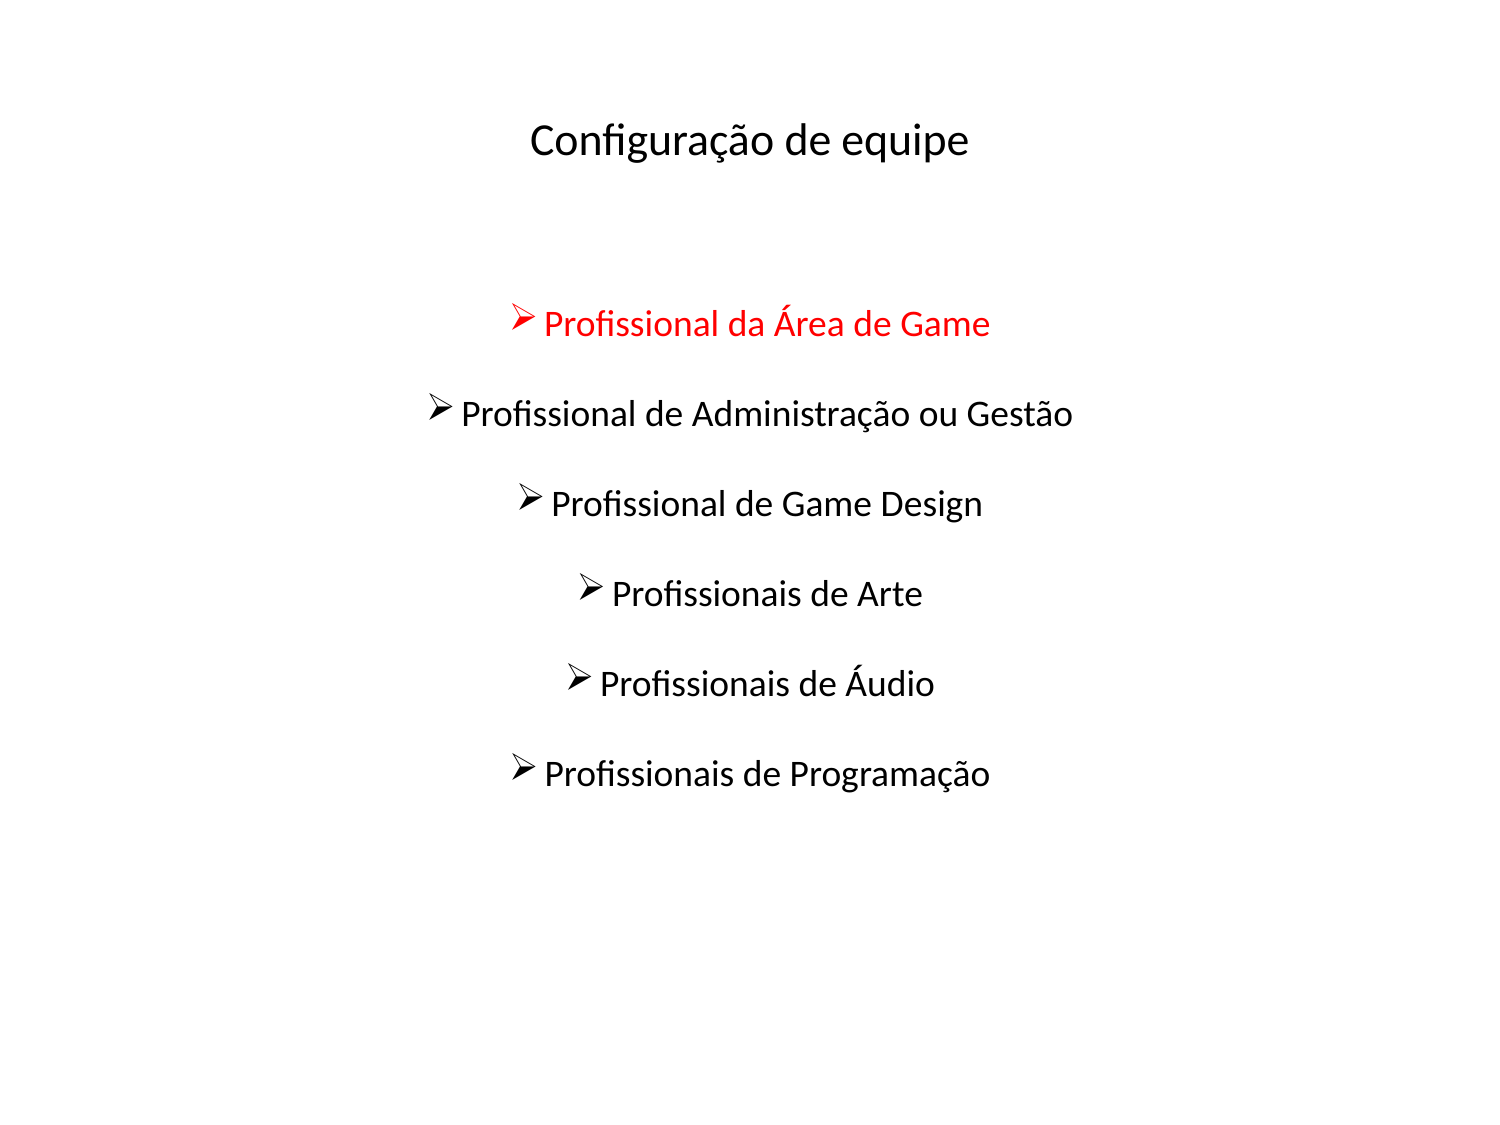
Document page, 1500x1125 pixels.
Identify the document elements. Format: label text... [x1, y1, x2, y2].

text_box Configuração de equipe Profissional da Área de Game Profissional de Administração ou Gestão Profissional de Game Design Profissionais de Arte Profissionais de Áudio Profissionais de Programação [41, 101, 1459, 1083]
